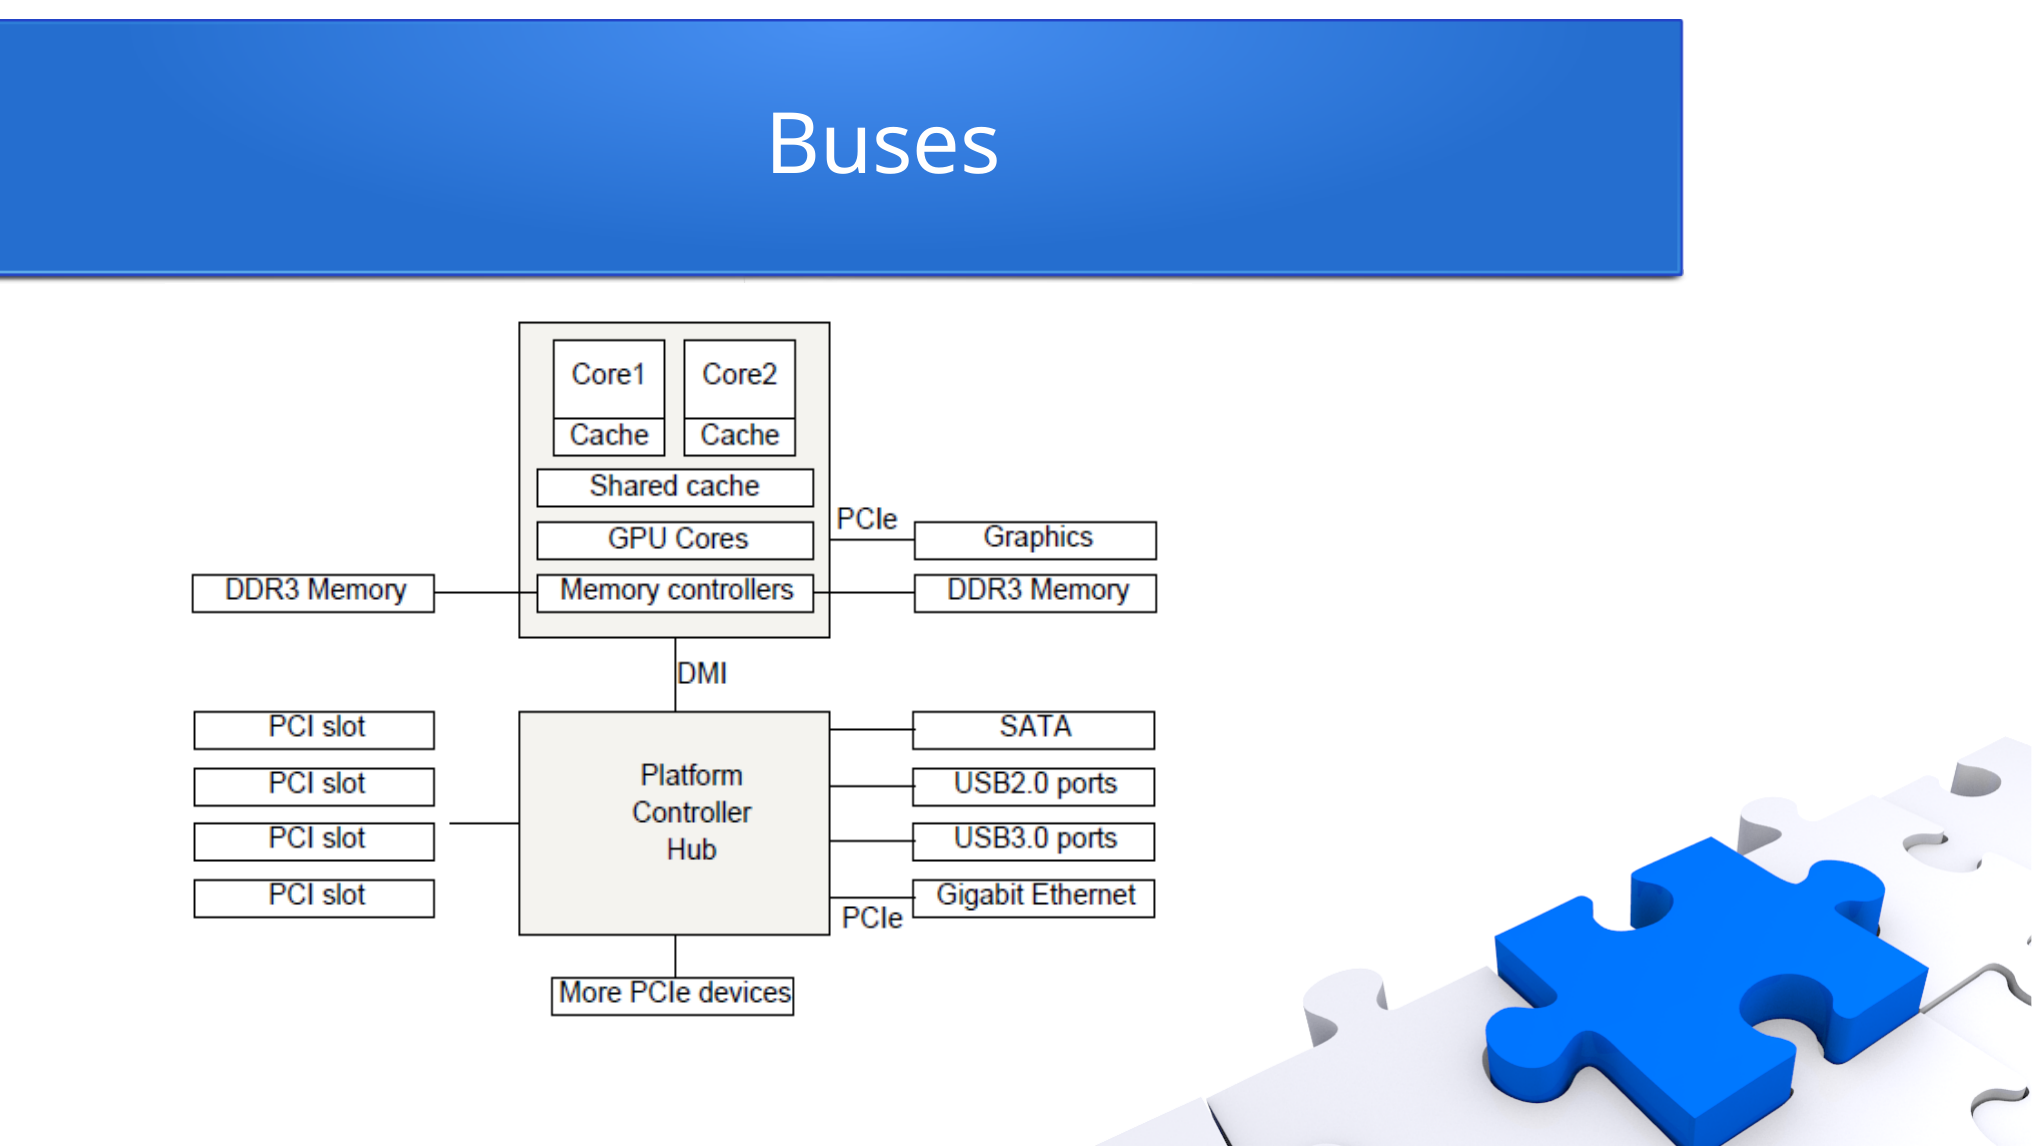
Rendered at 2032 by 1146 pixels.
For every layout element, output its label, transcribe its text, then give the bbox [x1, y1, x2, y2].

title Buses [101, 45, 1666, 237]
picture [0, 19, 2032, 1146]
